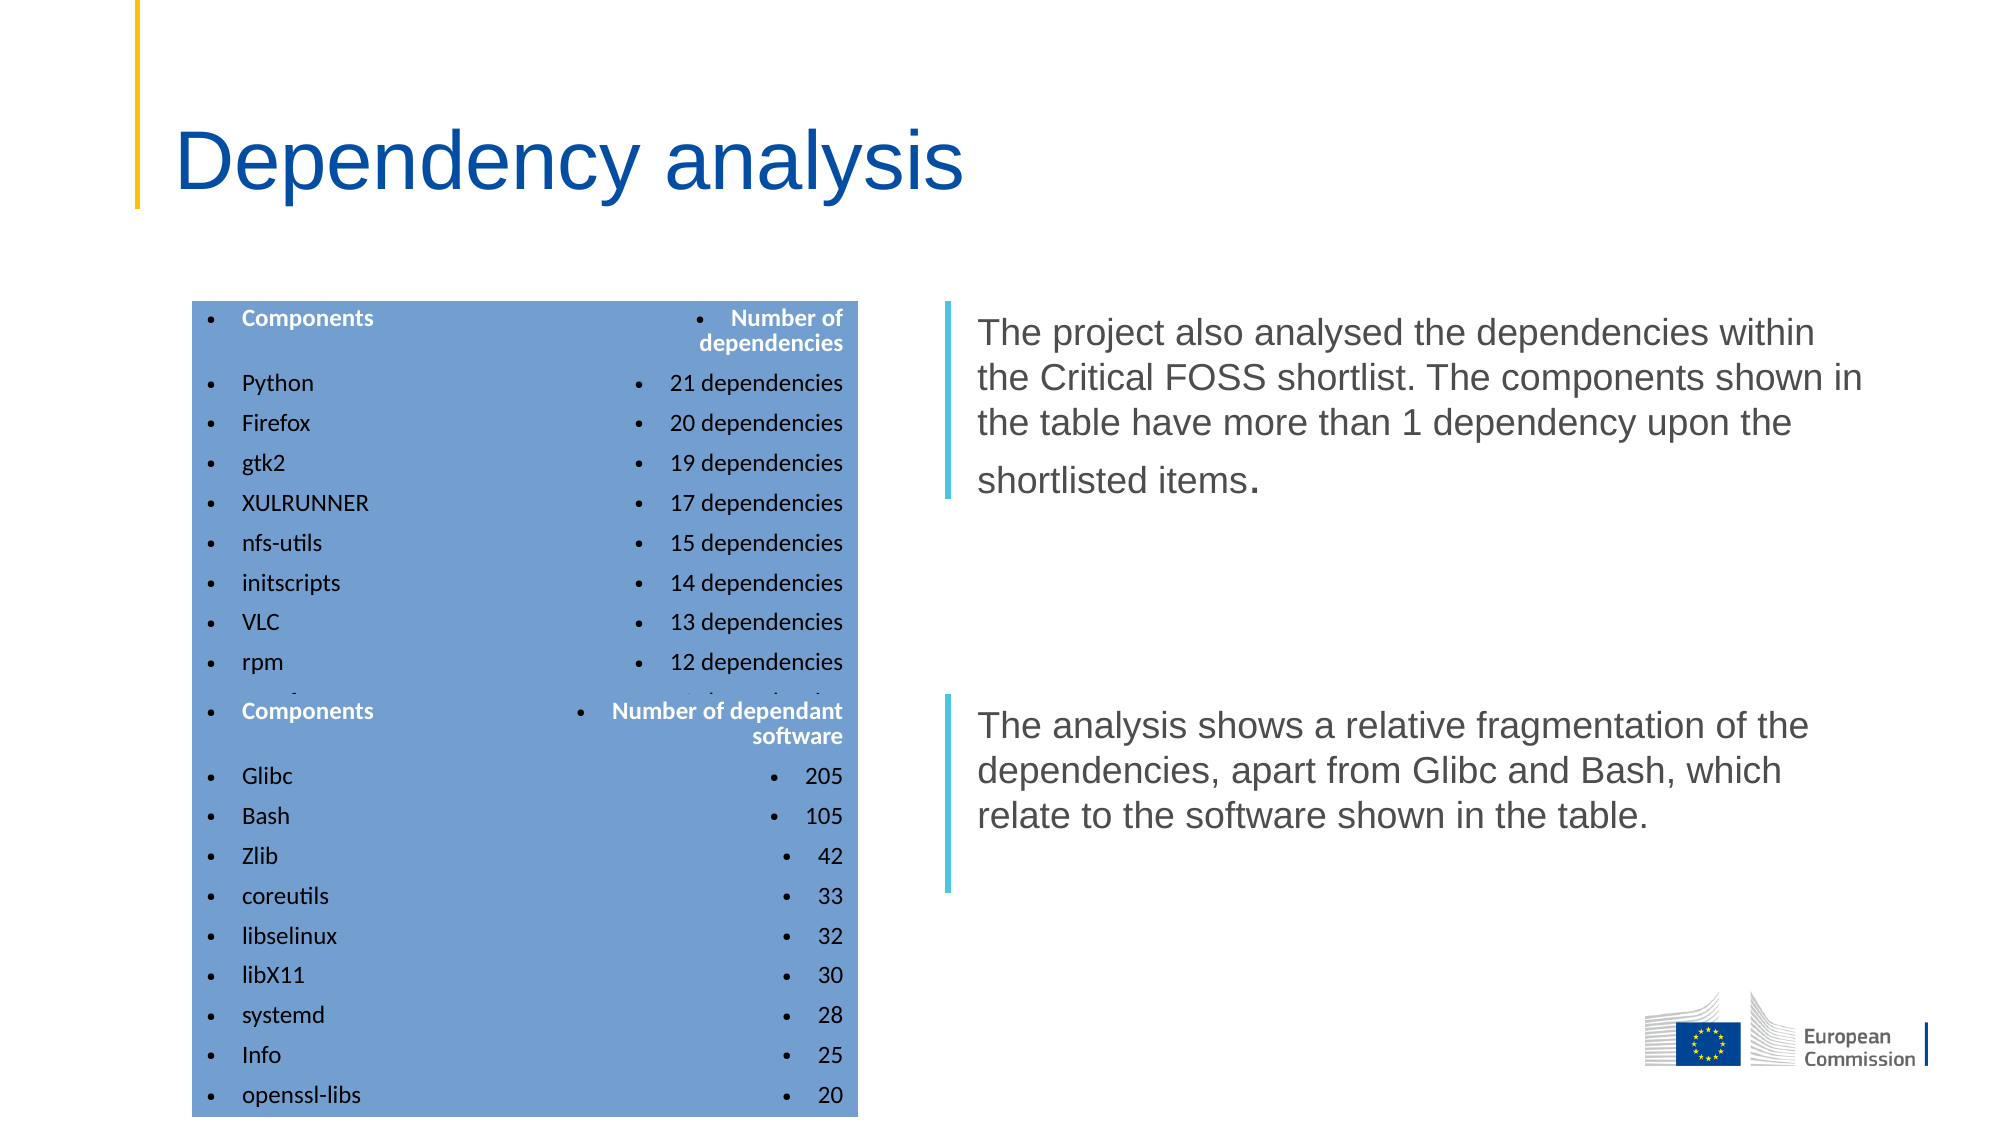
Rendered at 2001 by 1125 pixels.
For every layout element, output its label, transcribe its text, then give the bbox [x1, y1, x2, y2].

table_cell 17 dependencies [533, 485, 858, 525]
table_cell gtk2 [192, 445, 533, 485]
table_cell VLC [192, 605, 533, 645]
table_cell 32 [493, 918, 858, 958]
table_cell 21 dependencies [533, 365, 858, 405]
table_cell 12 dependencies [533, 645, 858, 684]
table_cell 19 dependencies [533, 445, 858, 485]
table_header Number of dependencies [533, 301, 858, 365]
text_box The analysis shows a relative fragmentation of the dependencies, apart from Glibc and Bash, which relate to the software shown in the table. [962, 693, 1872, 994]
table_cell Info [192, 1038, 493, 1077]
table_cell systemd [192, 998, 493, 1038]
table_cell 42 [493, 838, 858, 878]
table_cell 205 [493, 759, 858, 798]
table_cell 30 [493, 958, 858, 998]
title Dependency analysis [159, 79, 1885, 208]
table_cell libX11 [192, 958, 493, 998]
table_cell XULRUNNER [192, 485, 533, 525]
table_cell Glibc [192, 759, 493, 798]
text_box The project also analysed the dependencies within the Critical FOSS shortlist. The components shown in the table have more than 1 dependency upon the shortlisted items. [962, 300, 1885, 661]
table_cell rpm [192, 645, 533, 684]
table_cell 15 dependencies [533, 525, 858, 565]
table_cell 20 [493, 1077, 858, 1117]
table_cell 13 dependencies [533, 605, 858, 645]
table_cell 25 [493, 1038, 858, 1077]
table_cell 28 [493, 998, 858, 1038]
table_cell nfs-utils [192, 525, 533, 565]
table_cell Bash [192, 798, 493, 838]
table_cell initscripts [192, 565, 533, 605]
table_cell openssl-libs [192, 1077, 493, 1117]
table_cell 14 dependencies [533, 565, 858, 605]
table_header Components [192, 694, 493, 759]
table_cell libselinux [192, 918, 493, 958]
table_cell autofs [192, 684, 533, 694]
table_header Number of dependant software [493, 694, 858, 759]
table_cell 105 [493, 798, 858, 838]
table_cell 20 dependencies [533, 405, 858, 445]
table_cell 33 [493, 878, 858, 918]
table_cell coreutils [192, 878, 493, 918]
table_cell Firefox [192, 405, 533, 445]
table_header Components [192, 301, 533, 365]
table_cell 10 dependencies [533, 684, 858, 694]
table_cell Zlib [192, 838, 493, 878]
table_cell Python [192, 365, 533, 405]
